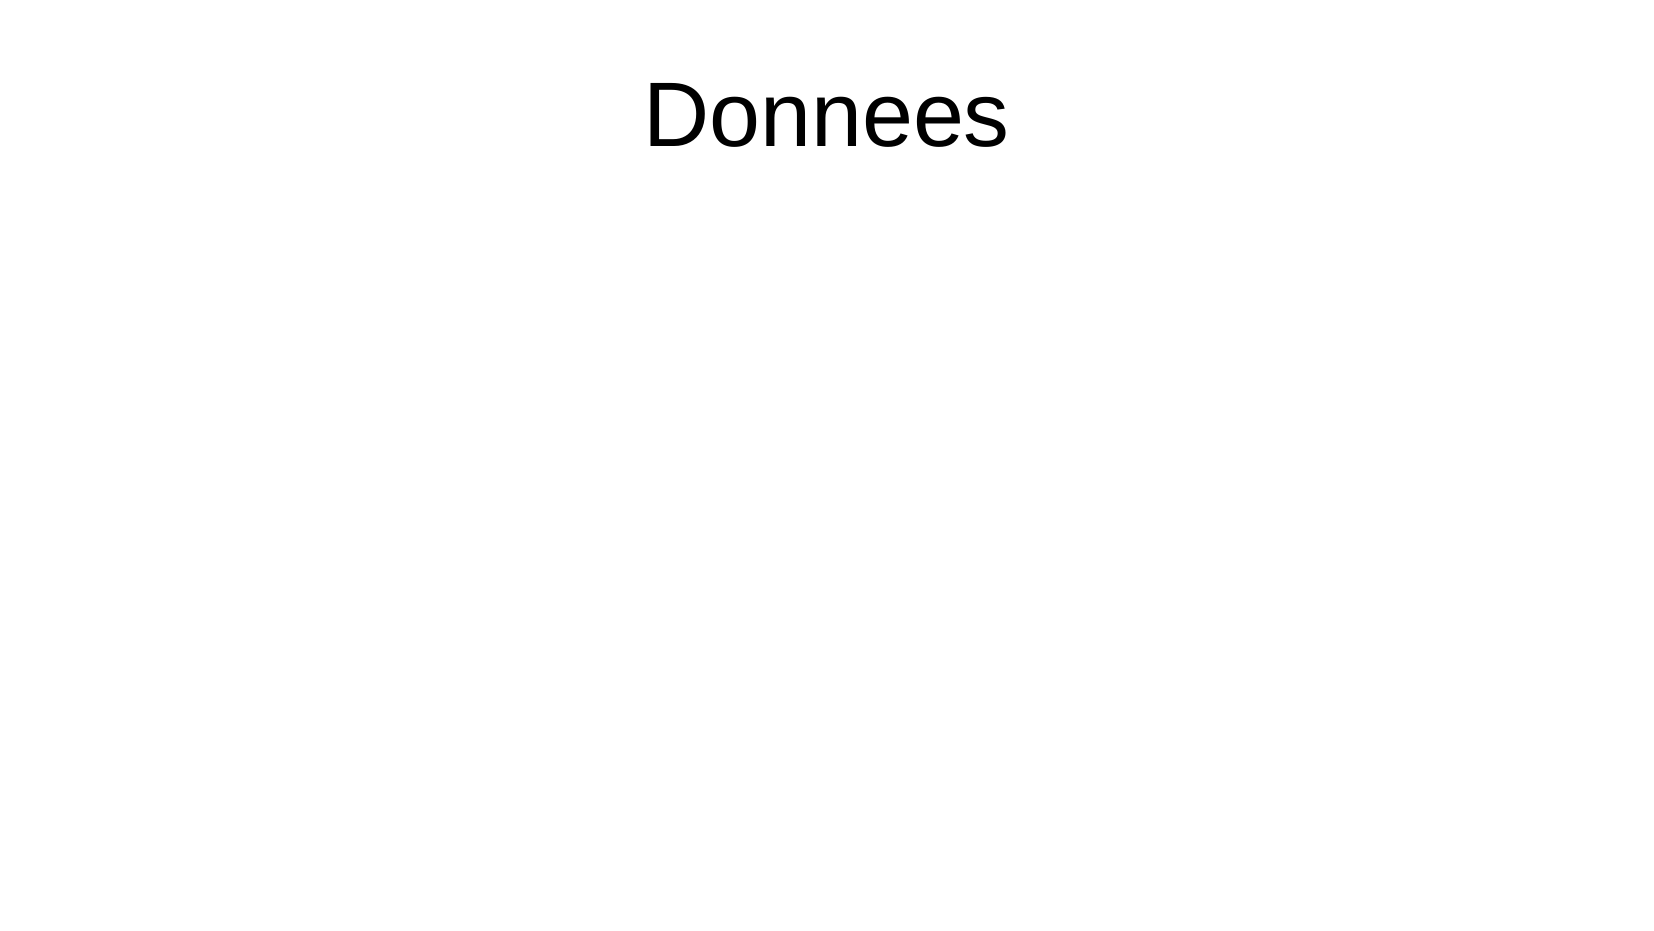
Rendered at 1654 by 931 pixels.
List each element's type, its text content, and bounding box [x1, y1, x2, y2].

title Donnees [82, 37, 1571, 193]
